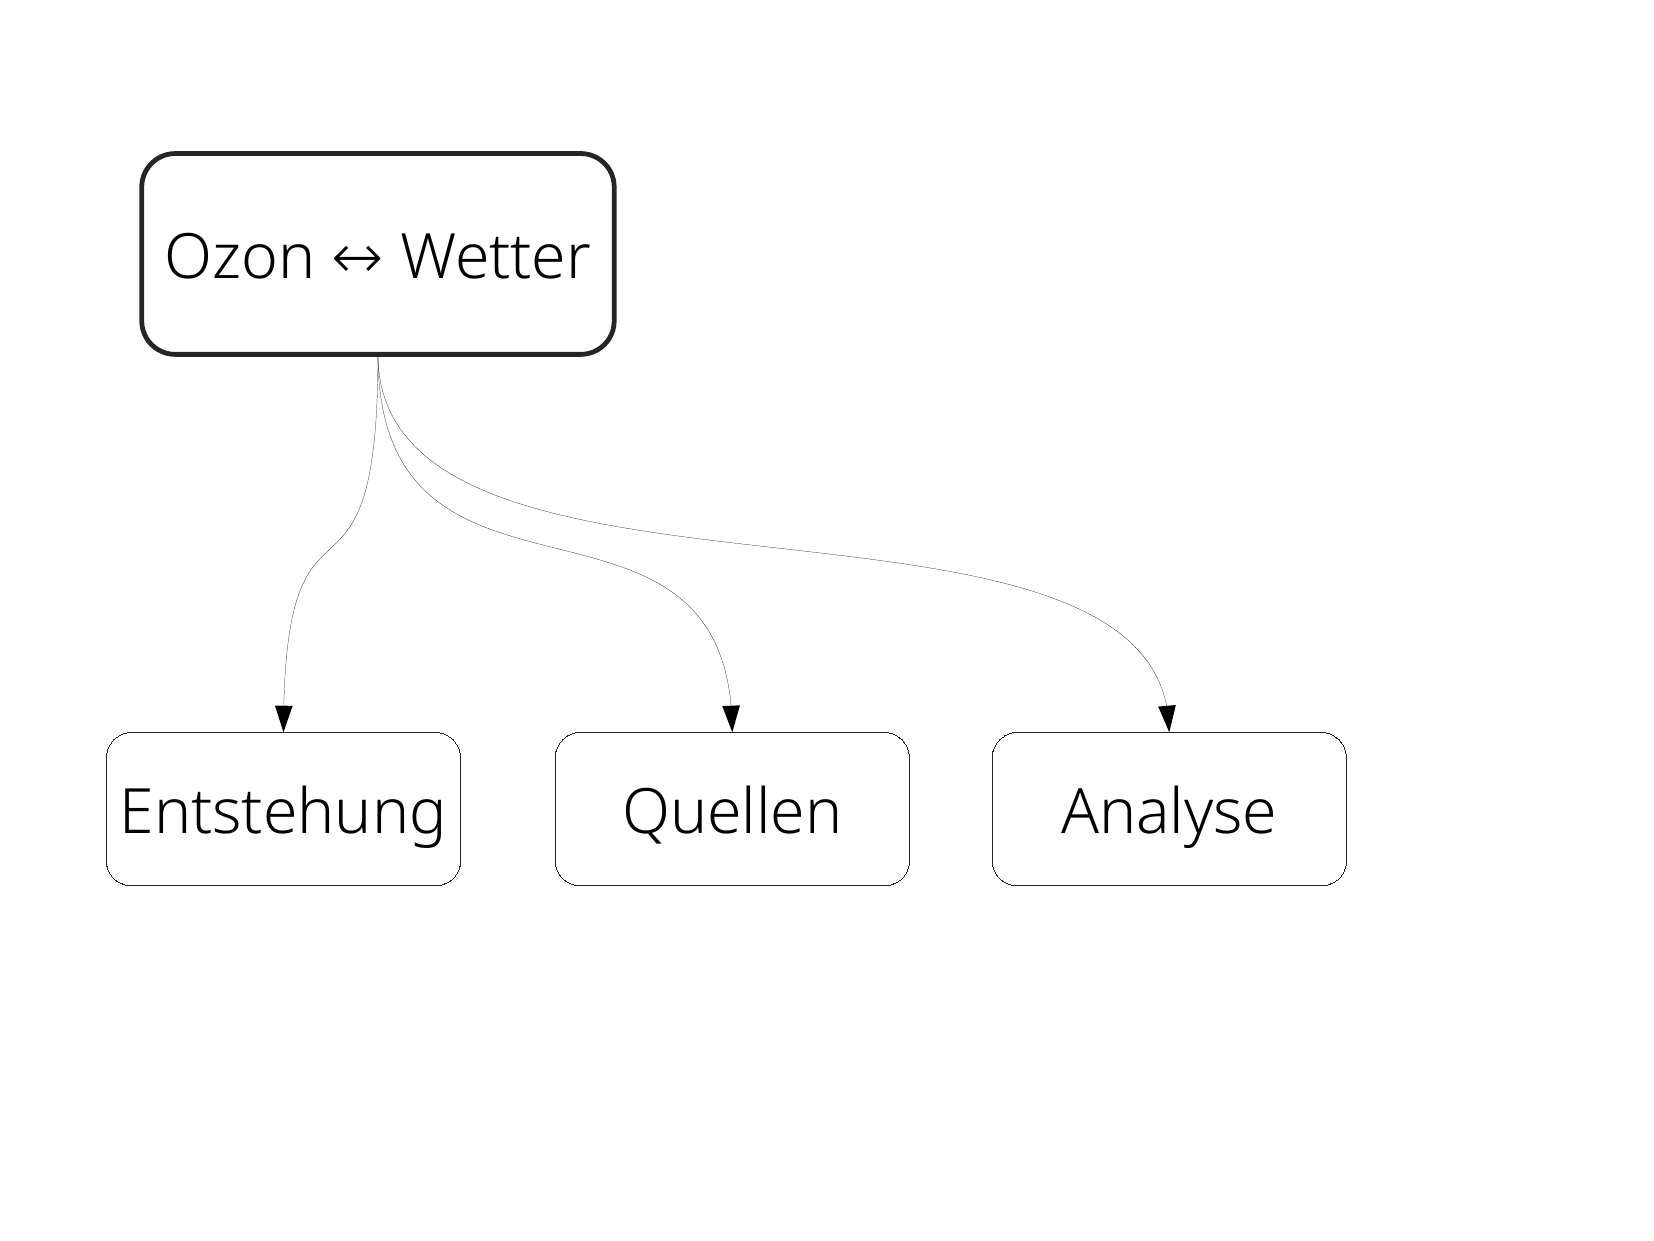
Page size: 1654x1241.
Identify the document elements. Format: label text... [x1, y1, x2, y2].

text_box Analyse [992, 732, 1347, 886]
text_box Entstehung [106, 732, 461, 886]
text_box Quellen [555, 732, 910, 886]
text_box Ozon ↔ Wetter [141, 153, 615, 355]
